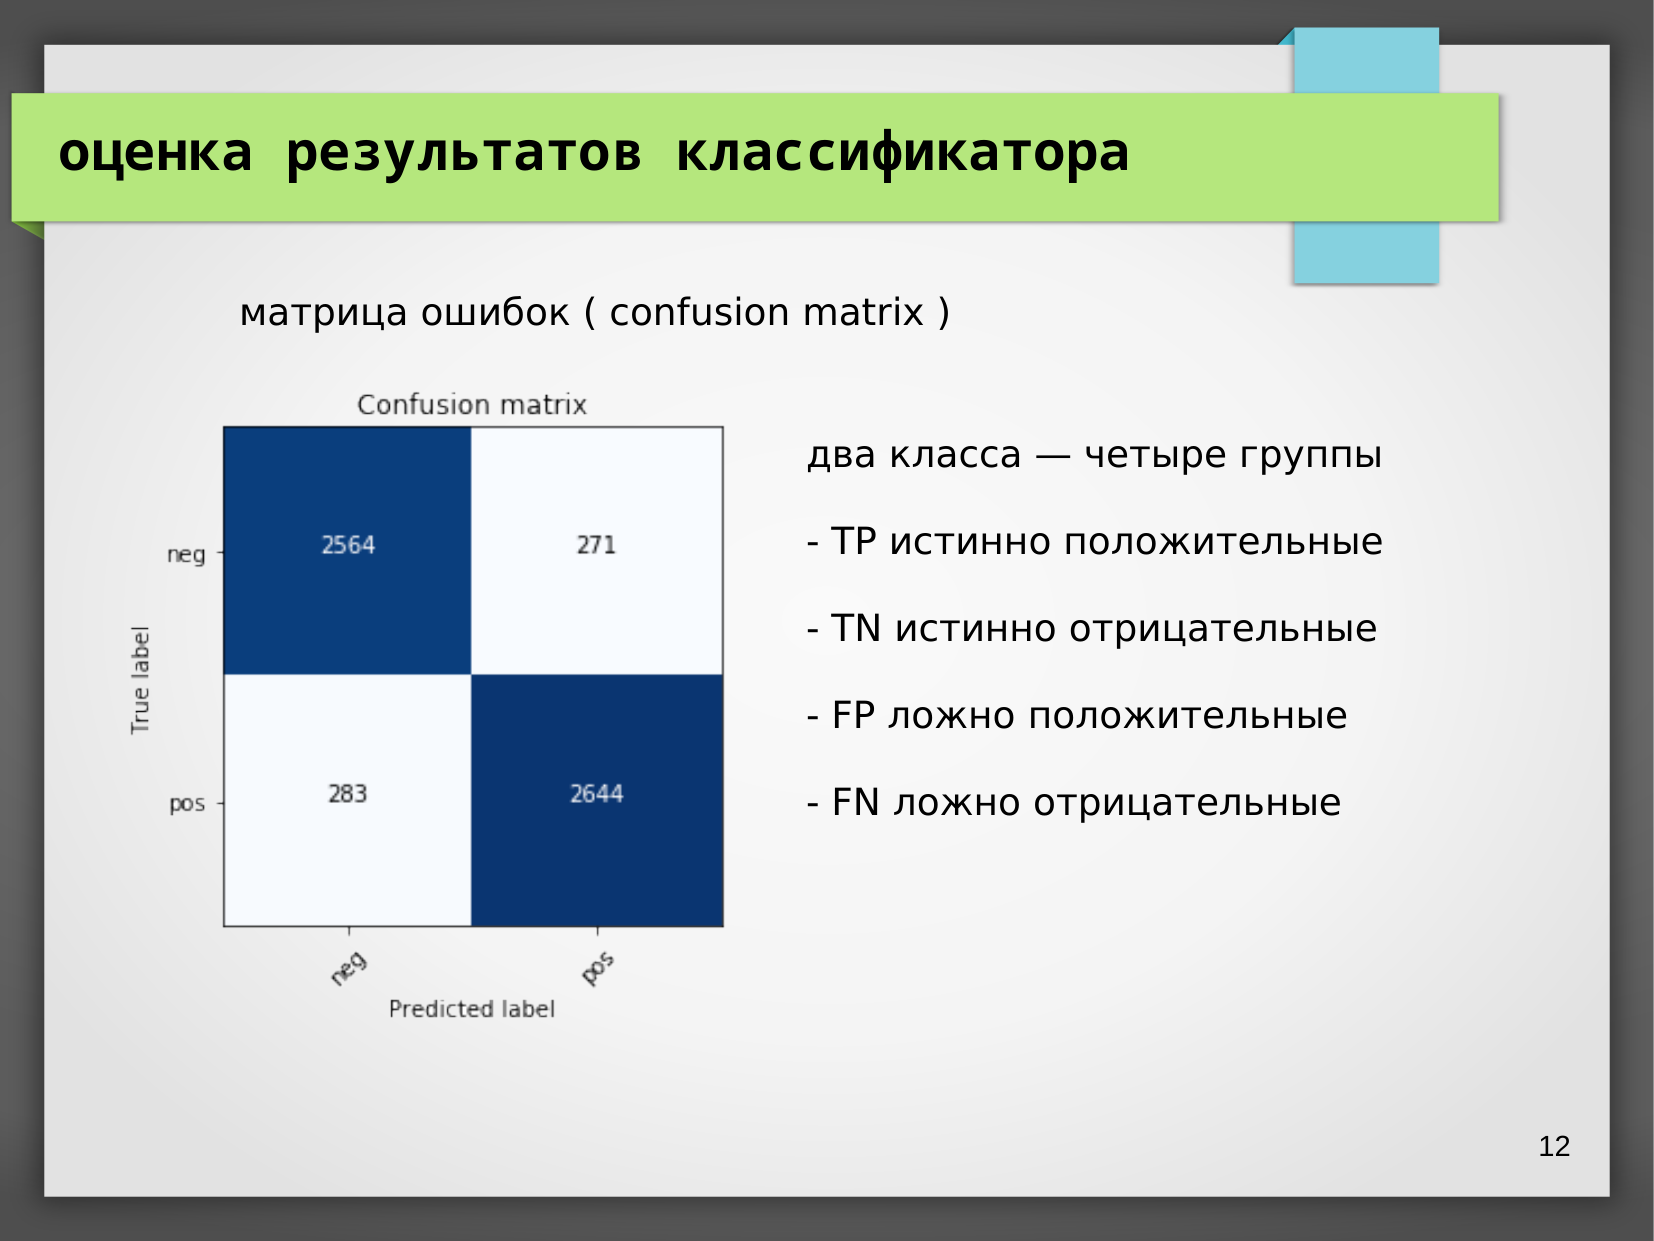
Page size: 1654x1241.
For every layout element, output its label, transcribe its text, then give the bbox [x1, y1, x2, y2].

text_box матрица ошибок ( confusion matrix ) [224, 283, 969, 344]
text_box два класса — четыре группы - TP истинно положительные - TN истинно отрицательные - FP ложно положительные - FN ложно отрицательные [791, 425, 1501, 922]
title оценка результатов классификатора [59, 109, 1217, 190]
picture [0, 0, 1654, 1241]
